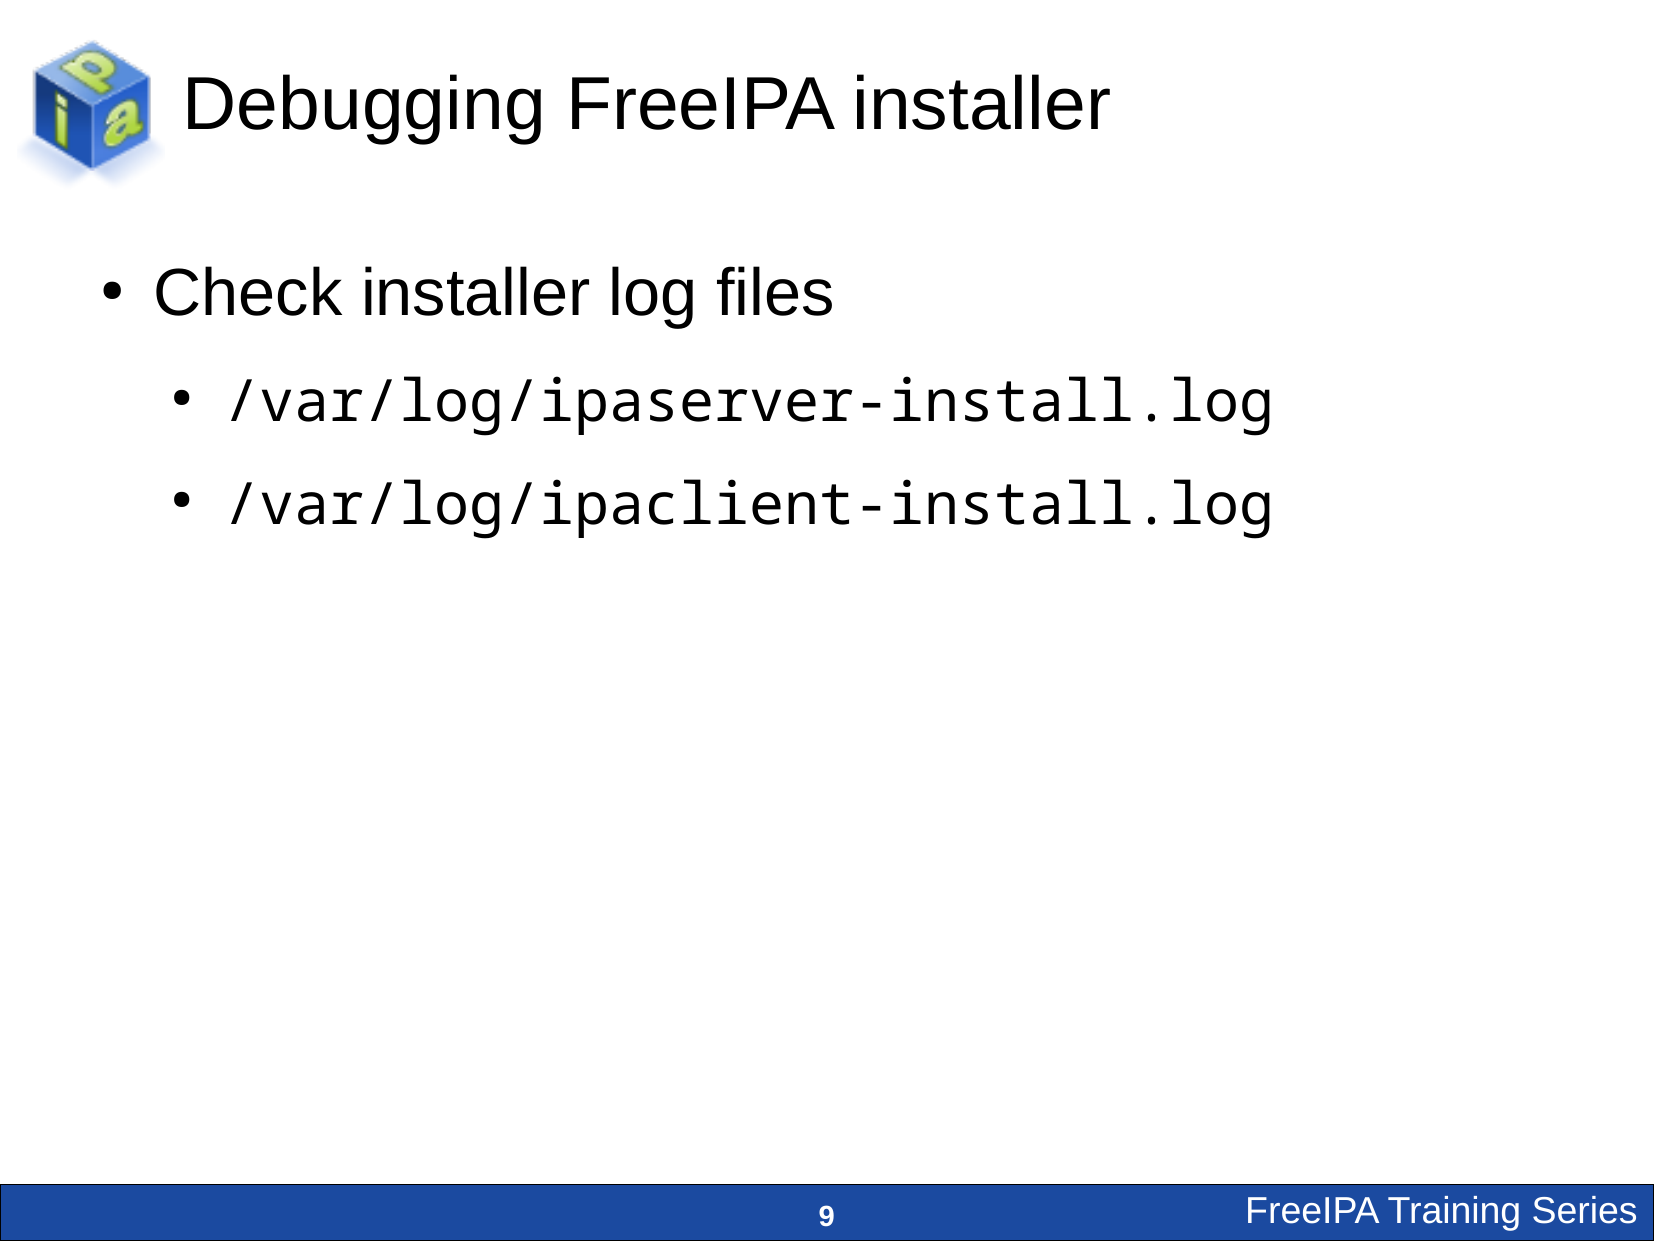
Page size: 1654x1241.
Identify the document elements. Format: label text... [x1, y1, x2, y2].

title Debugging FreeIPA installer [182, 31, 1579, 177]
list Check installer log files /var/log/ipaserver-install.log /var/log/ipaclient-install.log [82, 254, 1571, 975]
picture [17, 34, 165, 193]
